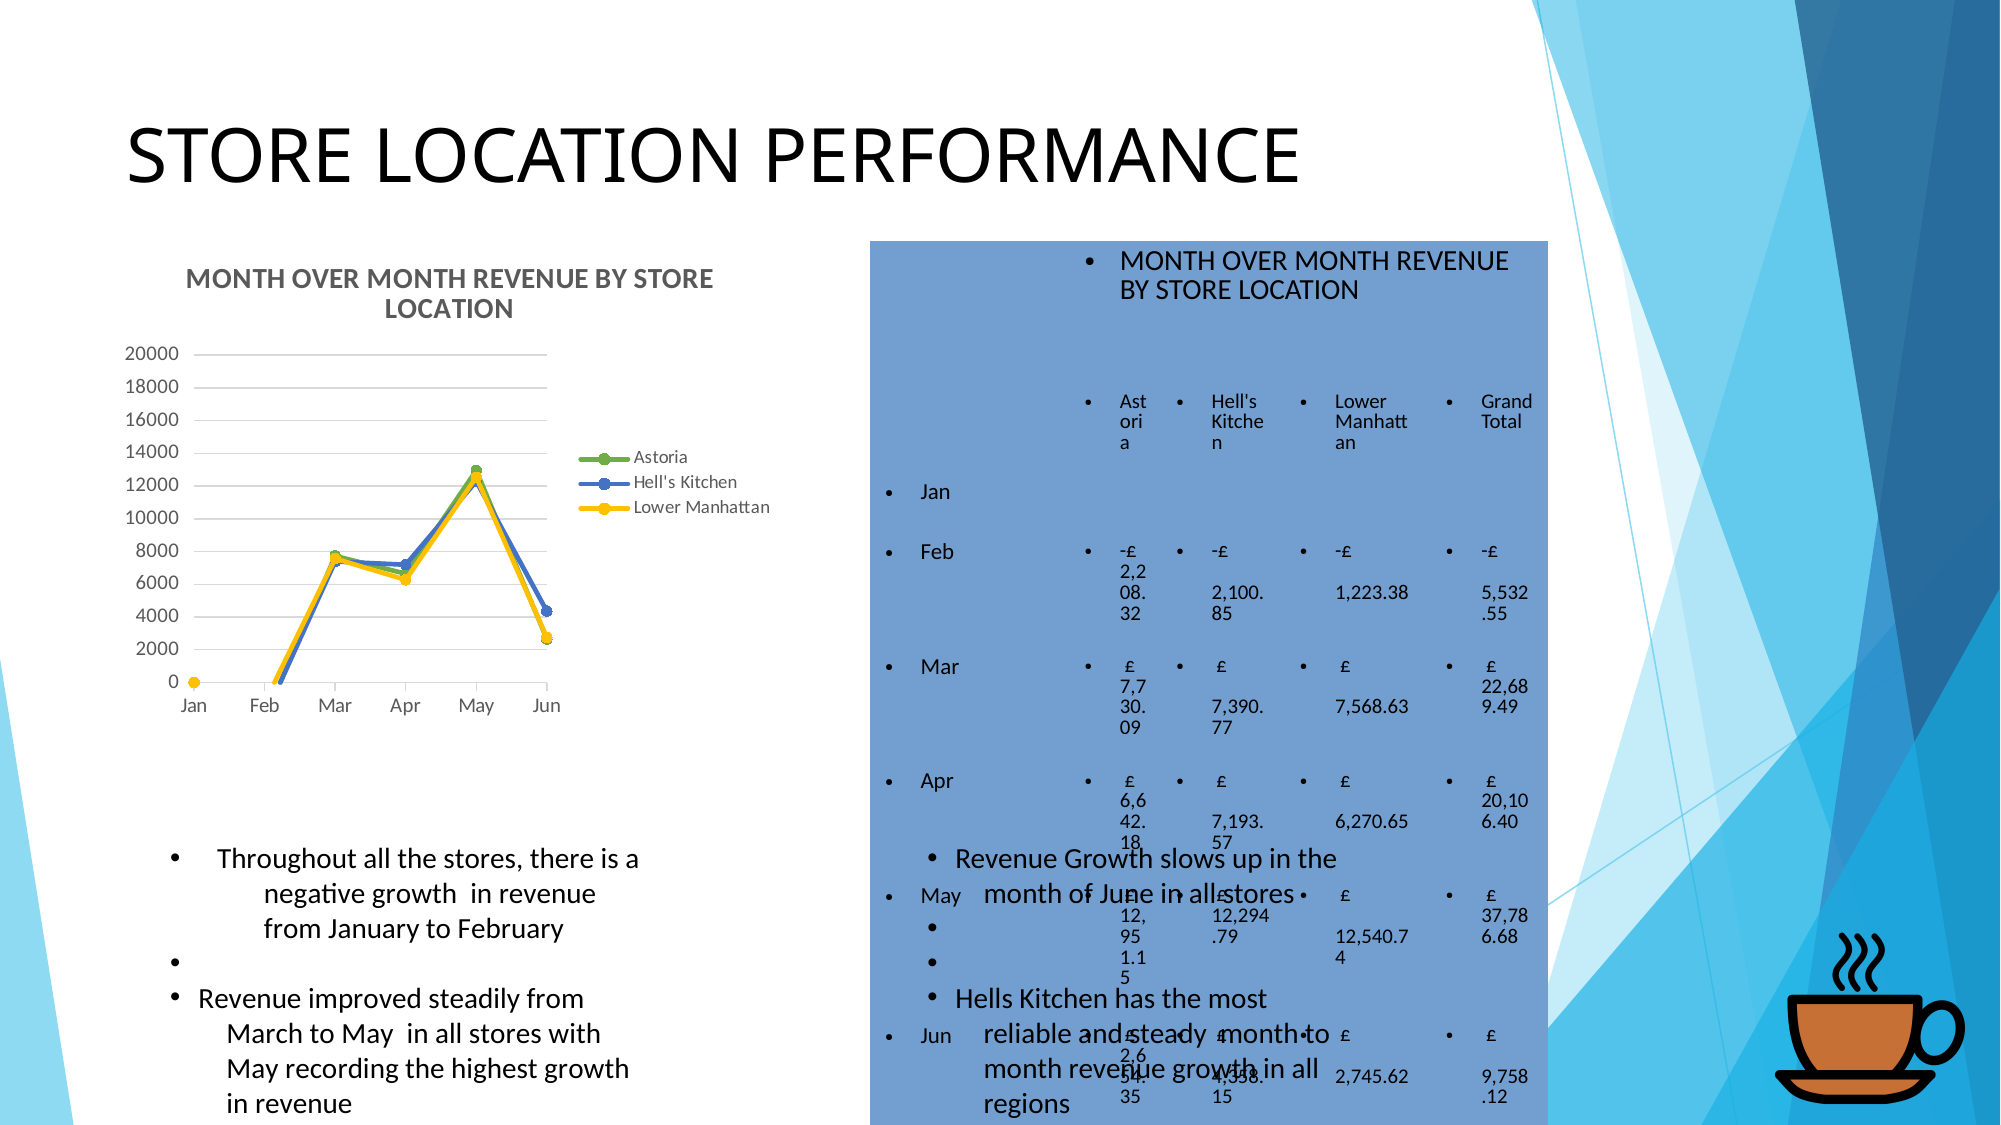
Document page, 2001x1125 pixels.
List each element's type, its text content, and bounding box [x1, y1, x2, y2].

table_cell -£ 5,532.55 [1431, 535, 1548, 650]
table_cell -£ 2,208.32 [1070, 535, 1161, 650]
table_cell Apr [870, 764, 1070, 879]
table_cell [870, 325, 1070, 385]
table_cell £ 6,642.18 [1070, 764, 1161, 831]
text_box Revenue Growth slows up in the month of June in all stores Hells Kitchen has the most reliable and steady month to month revenue growth in all regions [912, 831, 1371, 1125]
table_cell £ 7,193.57 [1161, 764, 1285, 831]
table_cell £ 6,270.65 [1285, 764, 1431, 879]
chart [111, 240, 789, 728]
table_cell £ 7,390.77 [1161, 650, 1285, 764]
table_cell [1161, 475, 1285, 535]
text_box Throughout all the stores, there is a negative growth in revenue from January to February Revenue improved steadily from March to May in all stores with May recording the highest growth in revenue [155, 831, 658, 1125]
picture [1767, 924, 1968, 1125]
table_cell Feb [870, 535, 1070, 650]
table_cell £ 7,730.09 [1070, 650, 1161, 764]
table_cell £ 20,106.40 [1431, 764, 1548, 879]
table_header [870, 241, 1070, 325]
table_cell £ 37,786.68 [1431, 879, 1548, 1019]
table_cell Grand Total [1431, 385, 1548, 475]
table_cell [1431, 325, 1548, 385]
table_cell Jan [870, 475, 1070, 535]
table_cell [1070, 325, 1161, 385]
table_cell £ 22,689.49 [1431, 650, 1548, 764]
table_cell [1285, 325, 1431, 385]
table_cell £ 9,758.12 [1431, 1019, 1548, 1125]
table_cell Jun [870, 1019, 912, 1125]
table_cell May [870, 879, 912, 1019]
table_cell [1285, 475, 1431, 535]
table_cell Astoria [1070, 385, 1161, 475]
table_cell [1070, 475, 1161, 535]
table_cell -£ 2,100.85 [1161, 535, 1285, 650]
title STORE LOCATION PERFORMANCE [111, 99, 1522, 317]
table_cell Hell's Kitchen [1161, 385, 1285, 475]
table_cell Lower Manhattan [1285, 385, 1431, 475]
table_header MONTH OVER MONTH REVENUE BY STORE LOCATION [1070, 241, 1548, 325]
table_cell Mar [870, 650, 1070, 764]
table_cell [1431, 475, 1548, 535]
table_cell £ 12,540.74 [1371, 879, 1431, 1019]
table_cell [1161, 325, 1285, 385]
table_cell -£ 1,223.38 [1285, 535, 1431, 650]
table_cell £ 2,745.62 [1371, 1019, 1431, 1125]
table_cell £ 7,568.63 [1285, 650, 1431, 764]
table_cell [870, 385, 1070, 475]
